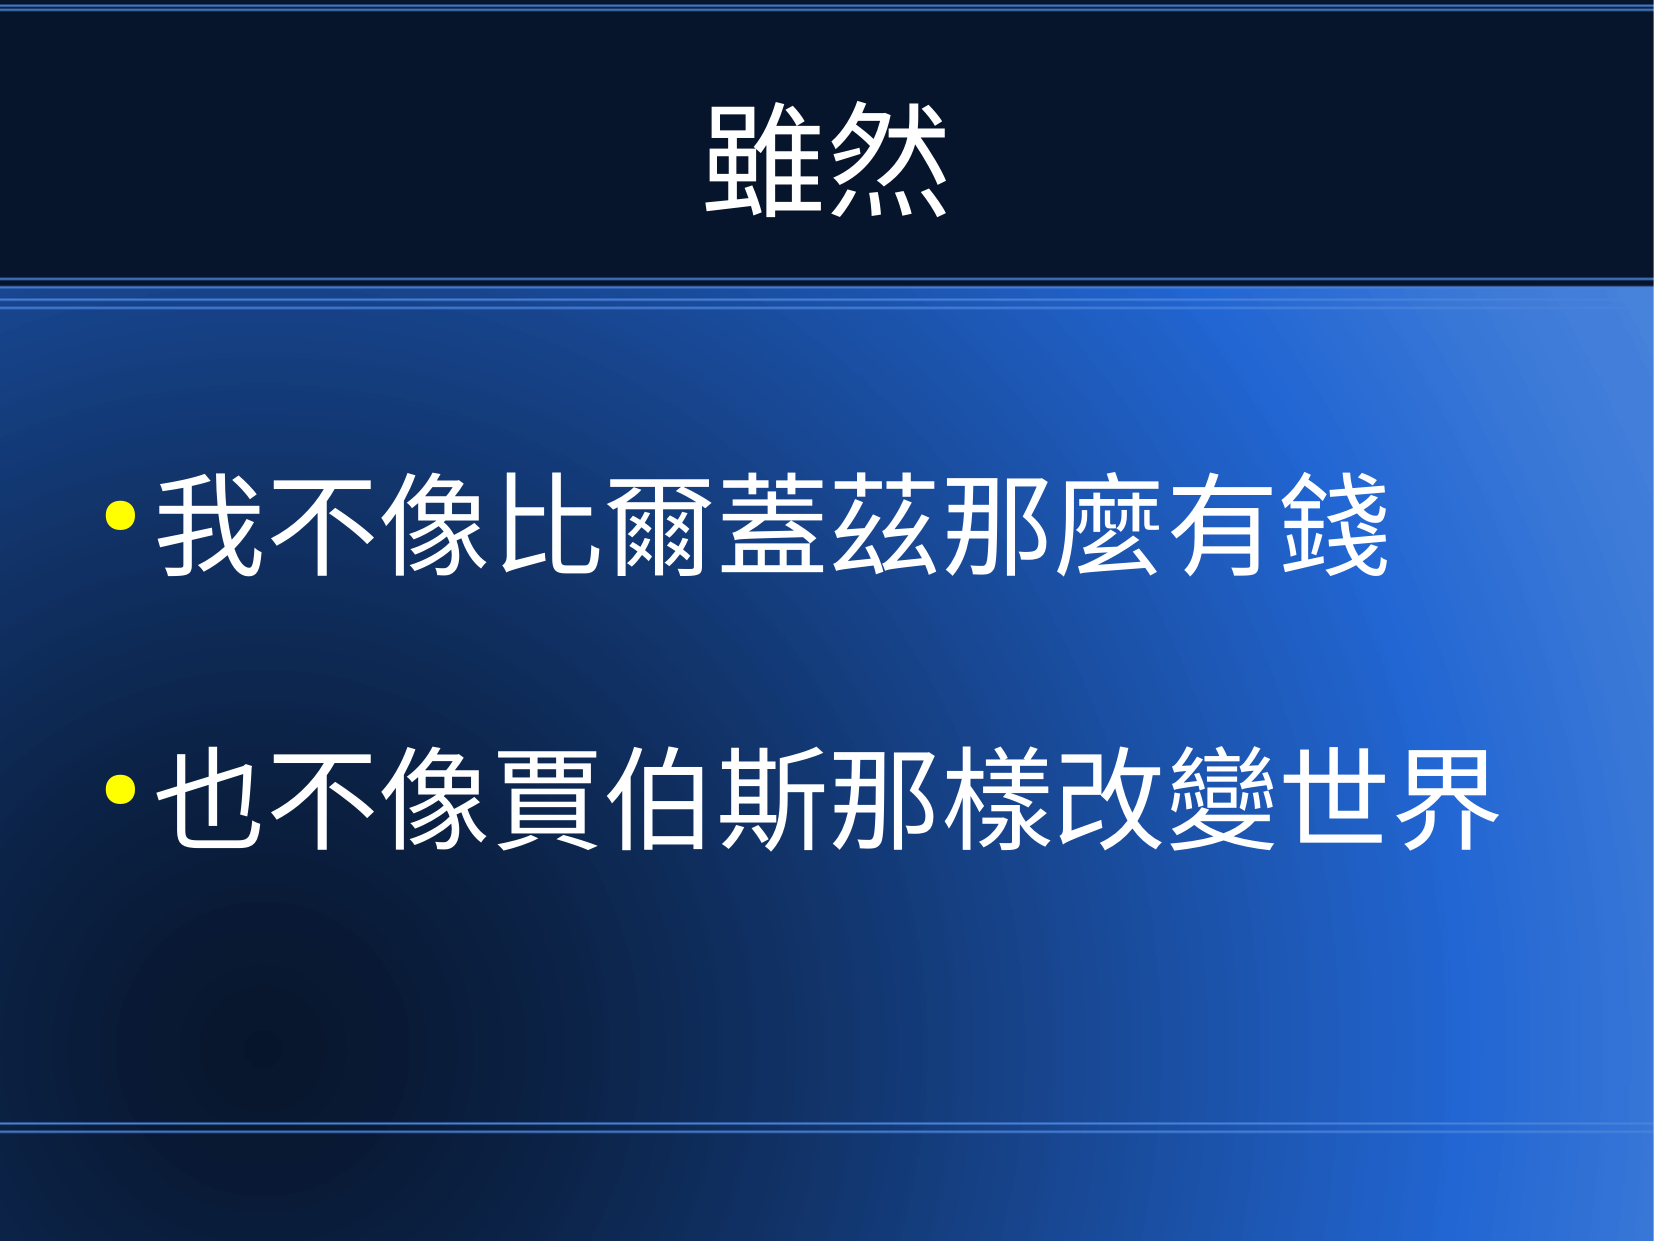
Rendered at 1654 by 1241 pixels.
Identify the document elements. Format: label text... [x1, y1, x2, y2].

title 雖然 [82, 49, 1571, 257]
picture [0, 0, 1654, 1241]
list 我不像比爾蓋茲那麼有錢 也不像賈伯斯那樣改變世界 [82, 355, 1571, 1241]
